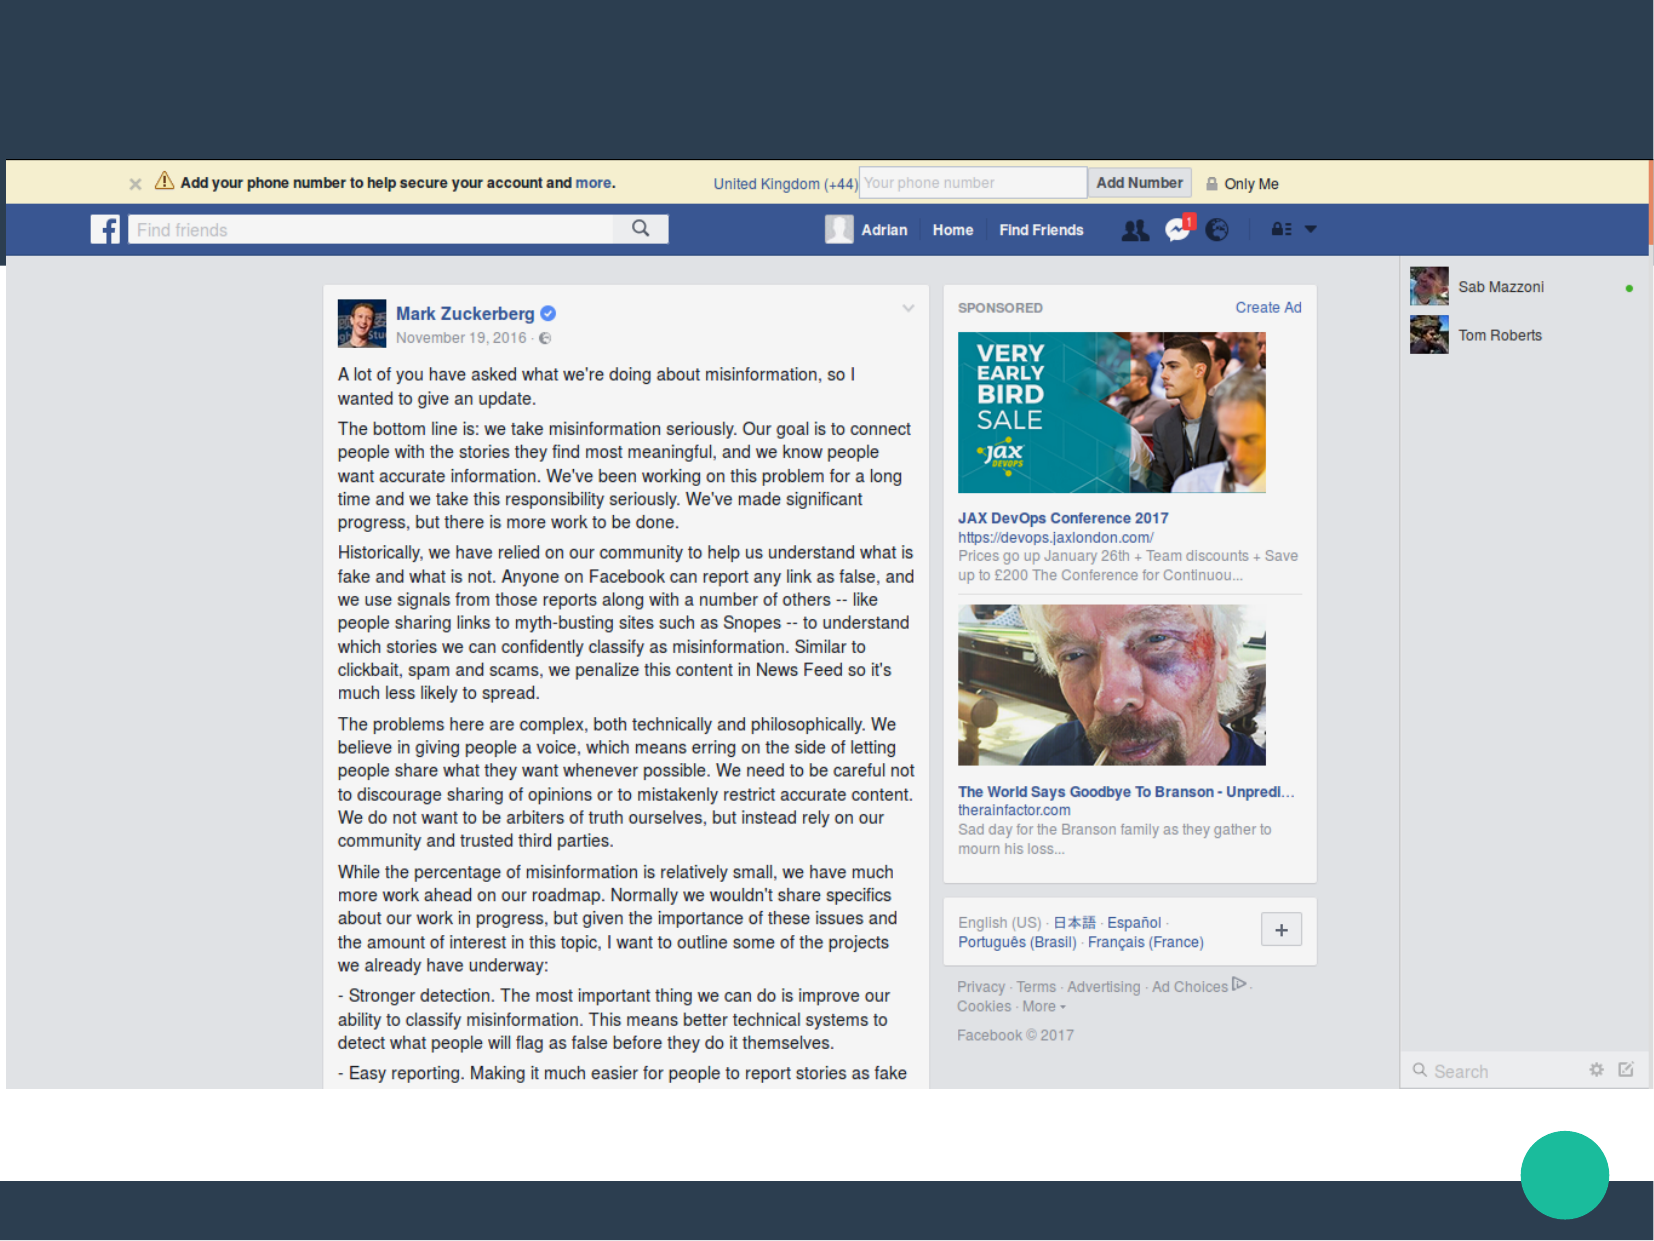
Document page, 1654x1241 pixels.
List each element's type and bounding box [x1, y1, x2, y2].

picture [6, 159, 1654, 1089]
